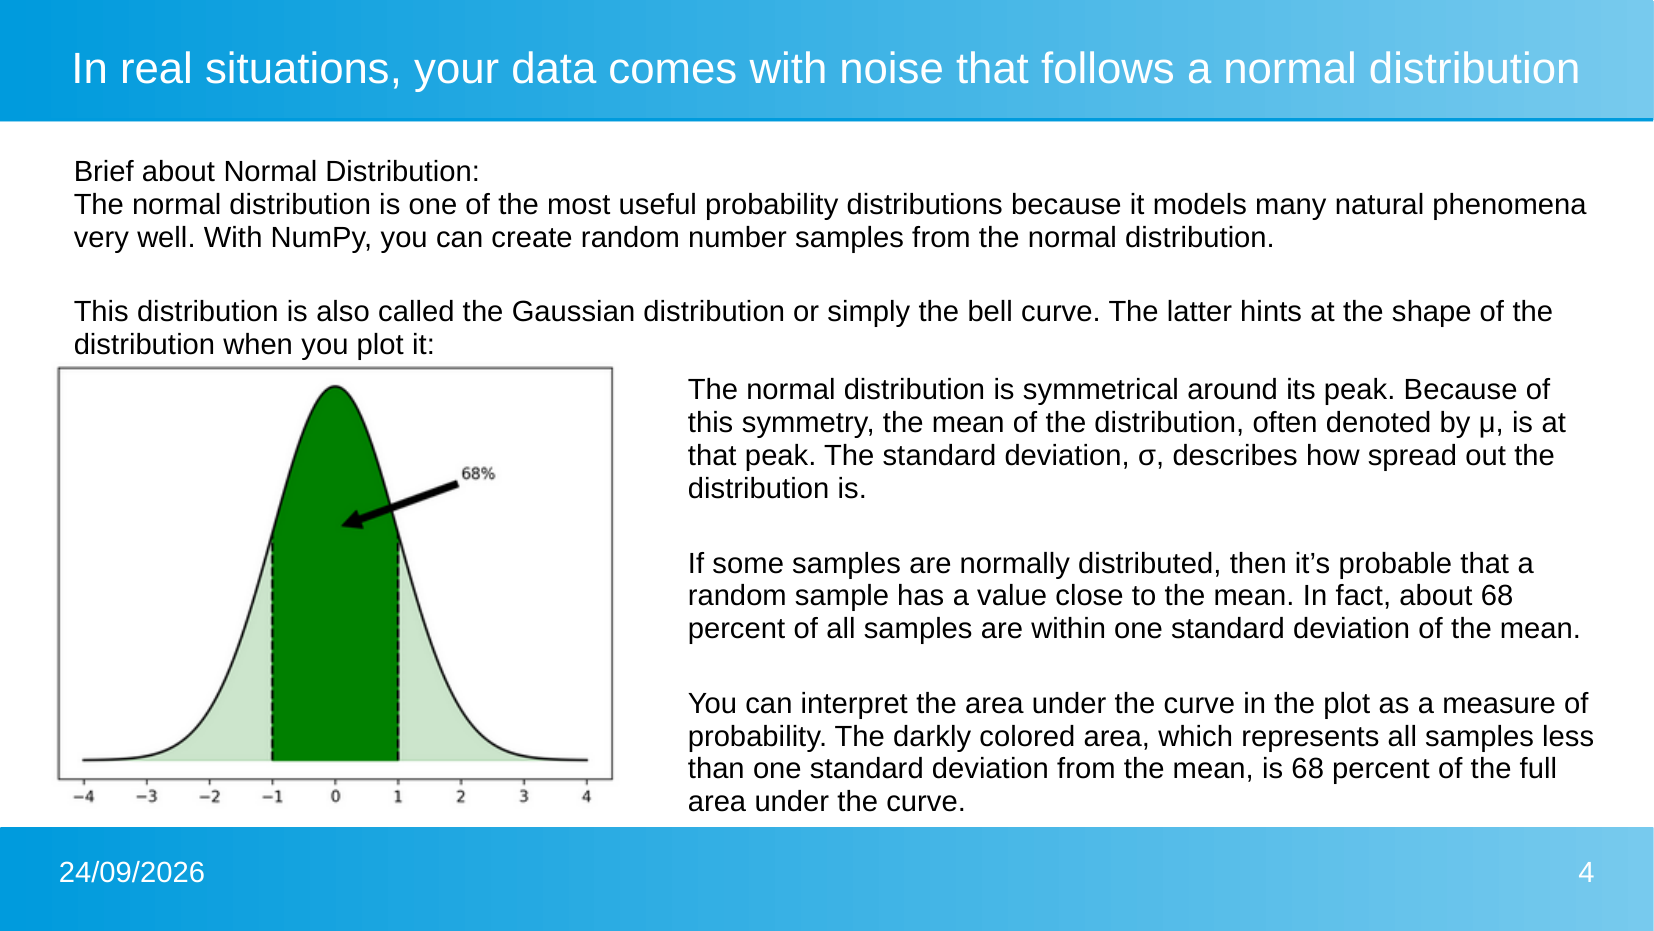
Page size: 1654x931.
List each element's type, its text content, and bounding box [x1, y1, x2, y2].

picture [40, 354, 621, 827]
title In real situations, your data comes with noise that follows a normal distribution [59, 29, 1595, 108]
text_box The normal distribution is symmetrical around its peak. Because of this symmetry, the mean of the distribution, often denoted by μ, is at that peak. The standard deviation, σ, describes how spread out the distribution is. If some samples are normally distributed, then it’s probable that a random sample has a value close to the mean. In fact, about 68 percent of all samples are within one standard deviation of the mean. You can interpret the area under the curve in the plot as a measure of probability. The darkly colored area, which represents all samples less than one standard deviation from the mean, is 68 percent of the full area under the curve. [673, 366, 1619, 826]
text_box Brief about Normal Distribution: The normal distribution is one of the most useful probability distributions because it models many natural phenomena very well. With NumPy, you can create random number samples from the normal distribution. This distribution is also called the Gaussian distribution or simply the bell curve. The latter hints at the shape of the distribution when you plot it: [59, 147, 1625, 541]
